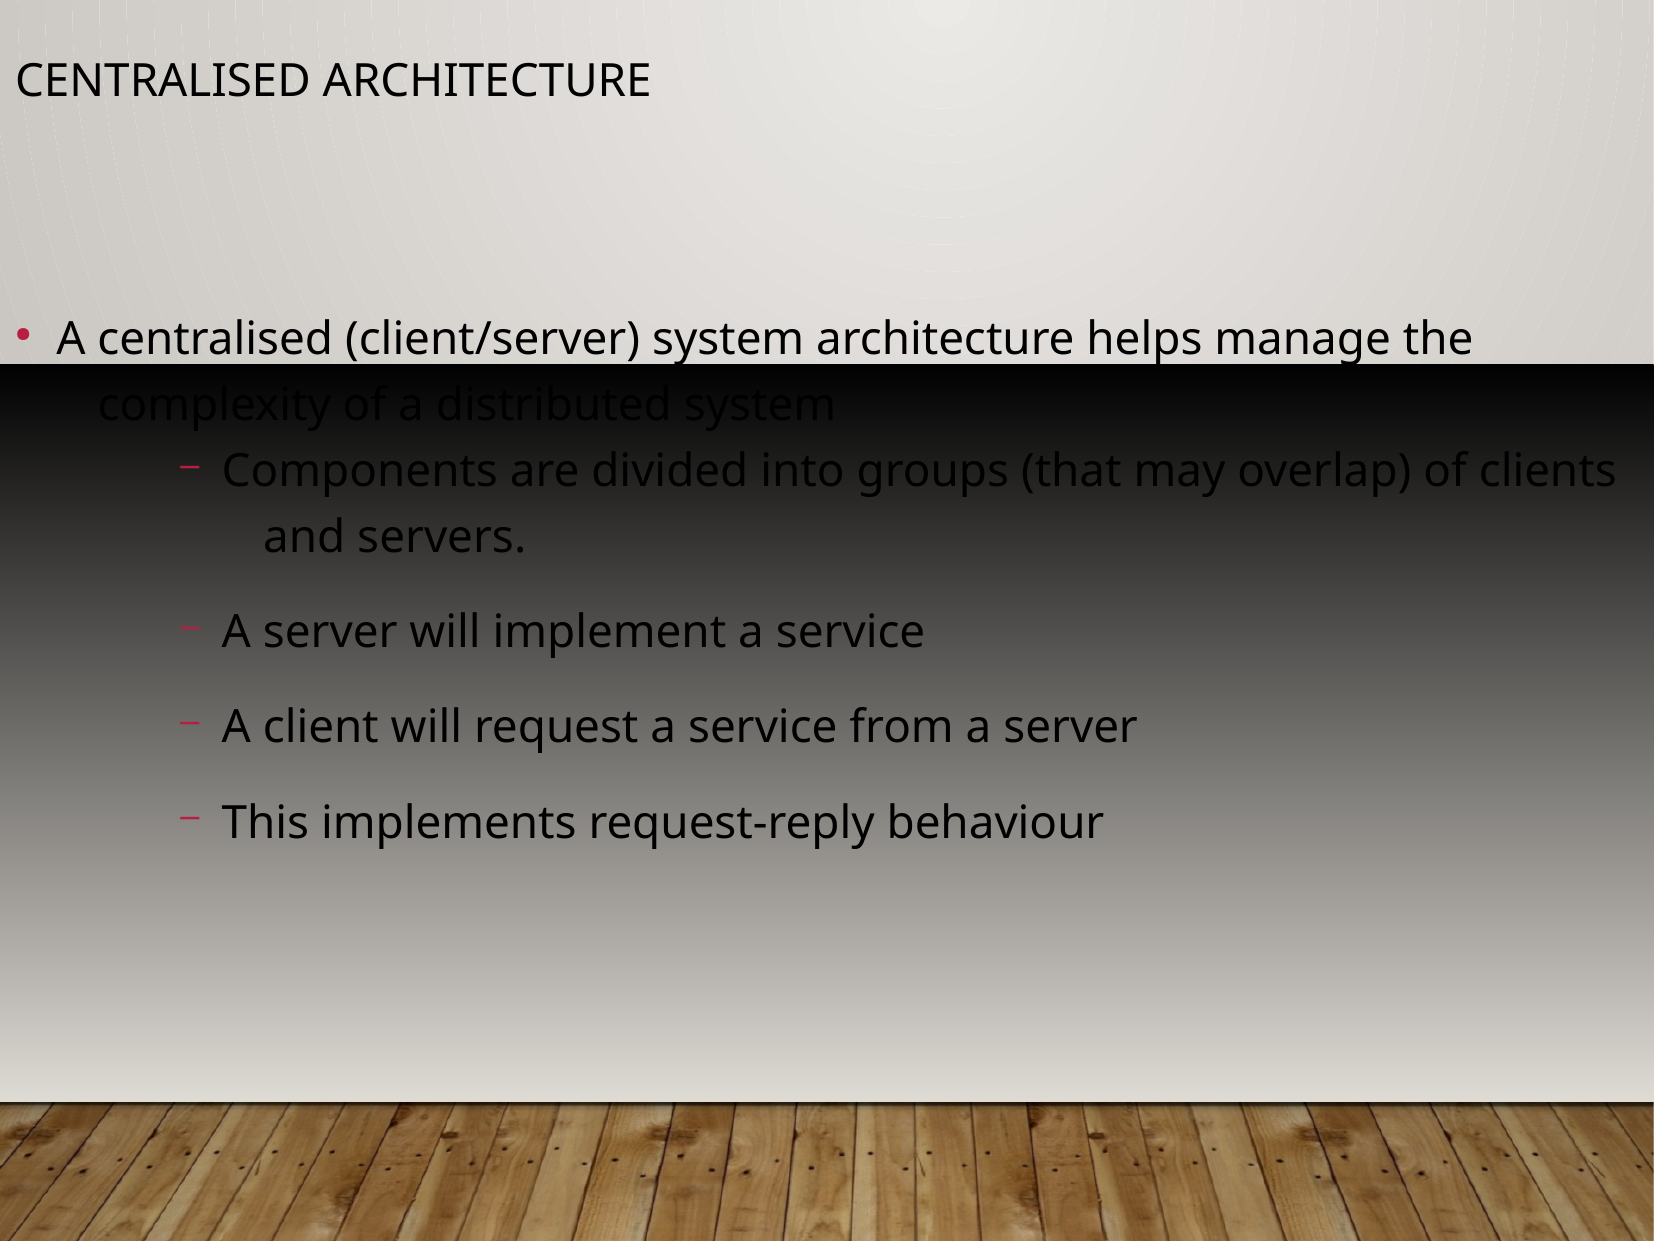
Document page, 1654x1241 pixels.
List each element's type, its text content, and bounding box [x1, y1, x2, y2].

title Centralised Architecture [0, 49, 1654, 257]
list A centralised (client/server) system architecture helps manage the complexity of a distributed system Components are divided into groups (that may overlap) of clients and servers. A server will implement a service A client will request a service from a server This implements request-reply behaviour [0, 290, 1654, 1010]
